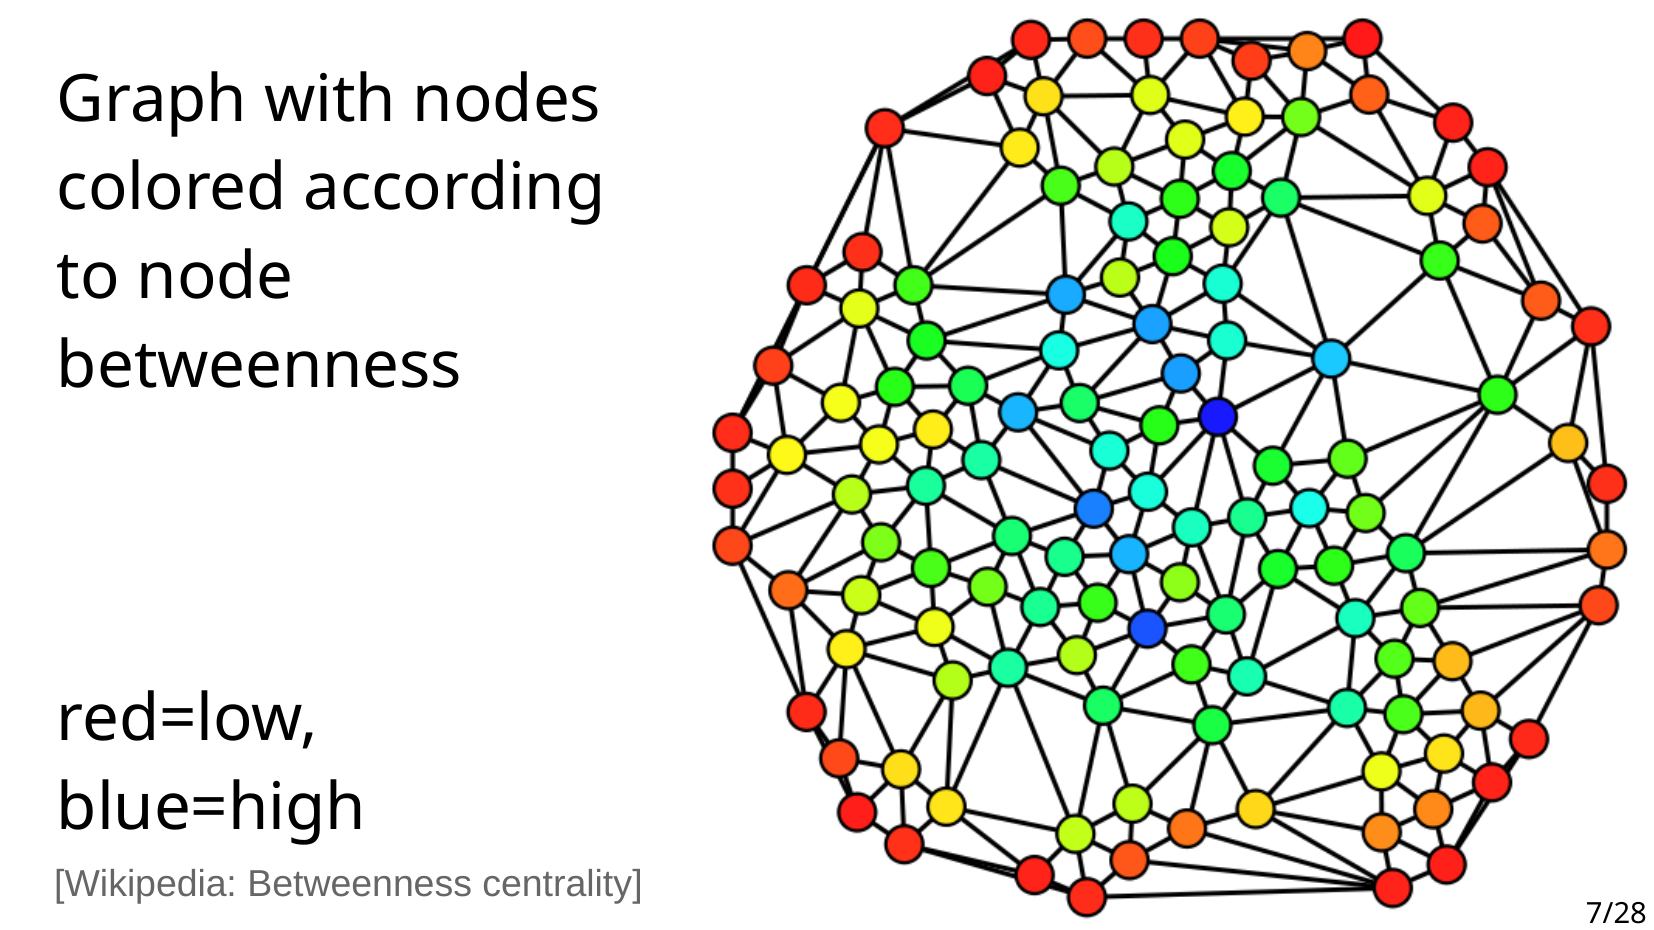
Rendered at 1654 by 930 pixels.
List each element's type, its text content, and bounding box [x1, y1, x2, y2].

picture [705, 11, 1635, 930]
text_box [Wikipedia: Betweenness centrality] [39, 855, 931, 912]
list Graph with nodes colored according to node betweenness red=low, blue=high [56, 51, 616, 855]
